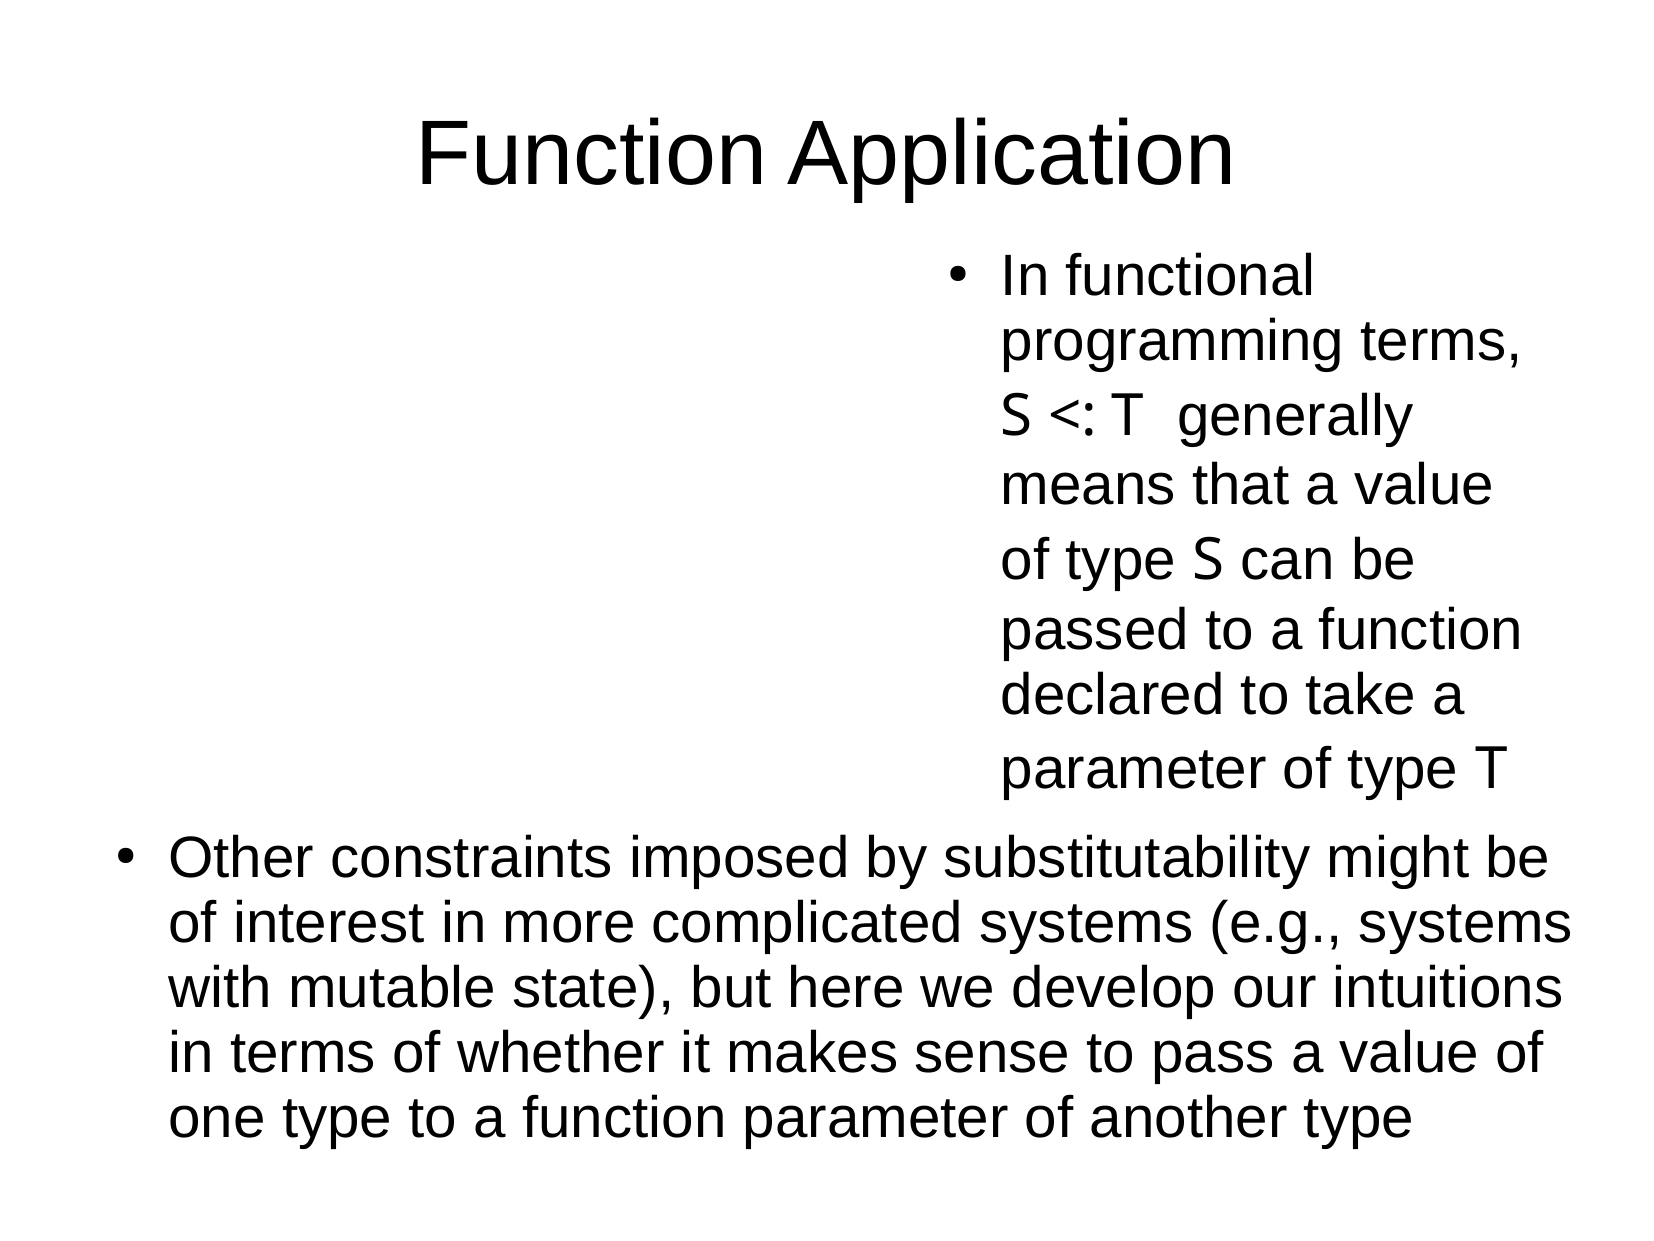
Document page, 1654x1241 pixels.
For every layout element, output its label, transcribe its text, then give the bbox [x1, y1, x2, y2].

title Function Application [82, 49, 1571, 257]
list In functional programming terms, S <: T generally means that a value of type S can be passed to a function declared to take a parameter of type T [930, 242, 1557, 781]
list Other constraints imposed by substitutability might be of interest in more complicated systems (e.g., systems with mutable state), but here we develop our intuitions in terms of whether it makes sense to pass a value of one type to a function parameter of another type [97, 825, 1576, 1194]
